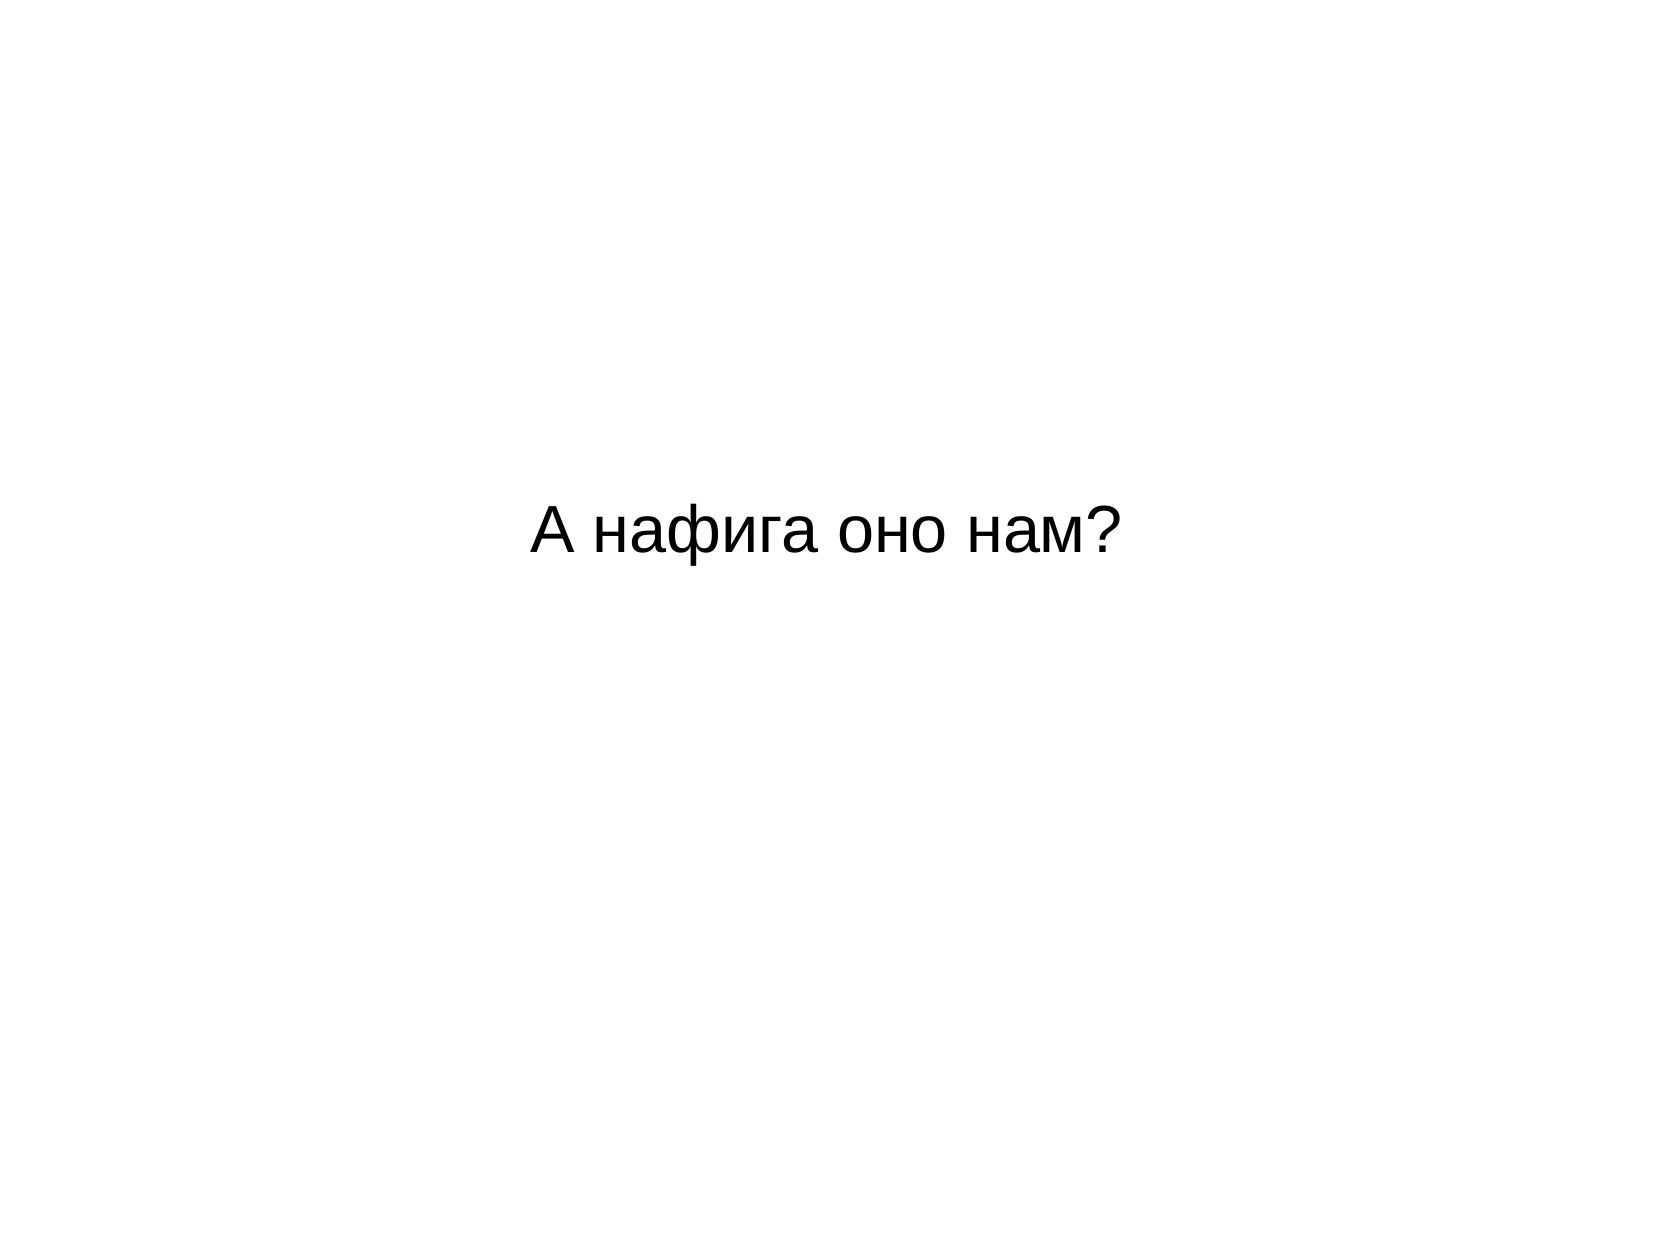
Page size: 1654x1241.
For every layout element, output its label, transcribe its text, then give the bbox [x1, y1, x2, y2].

subtitle А нафига оно нам? [82, 49, 1571, 1010]
